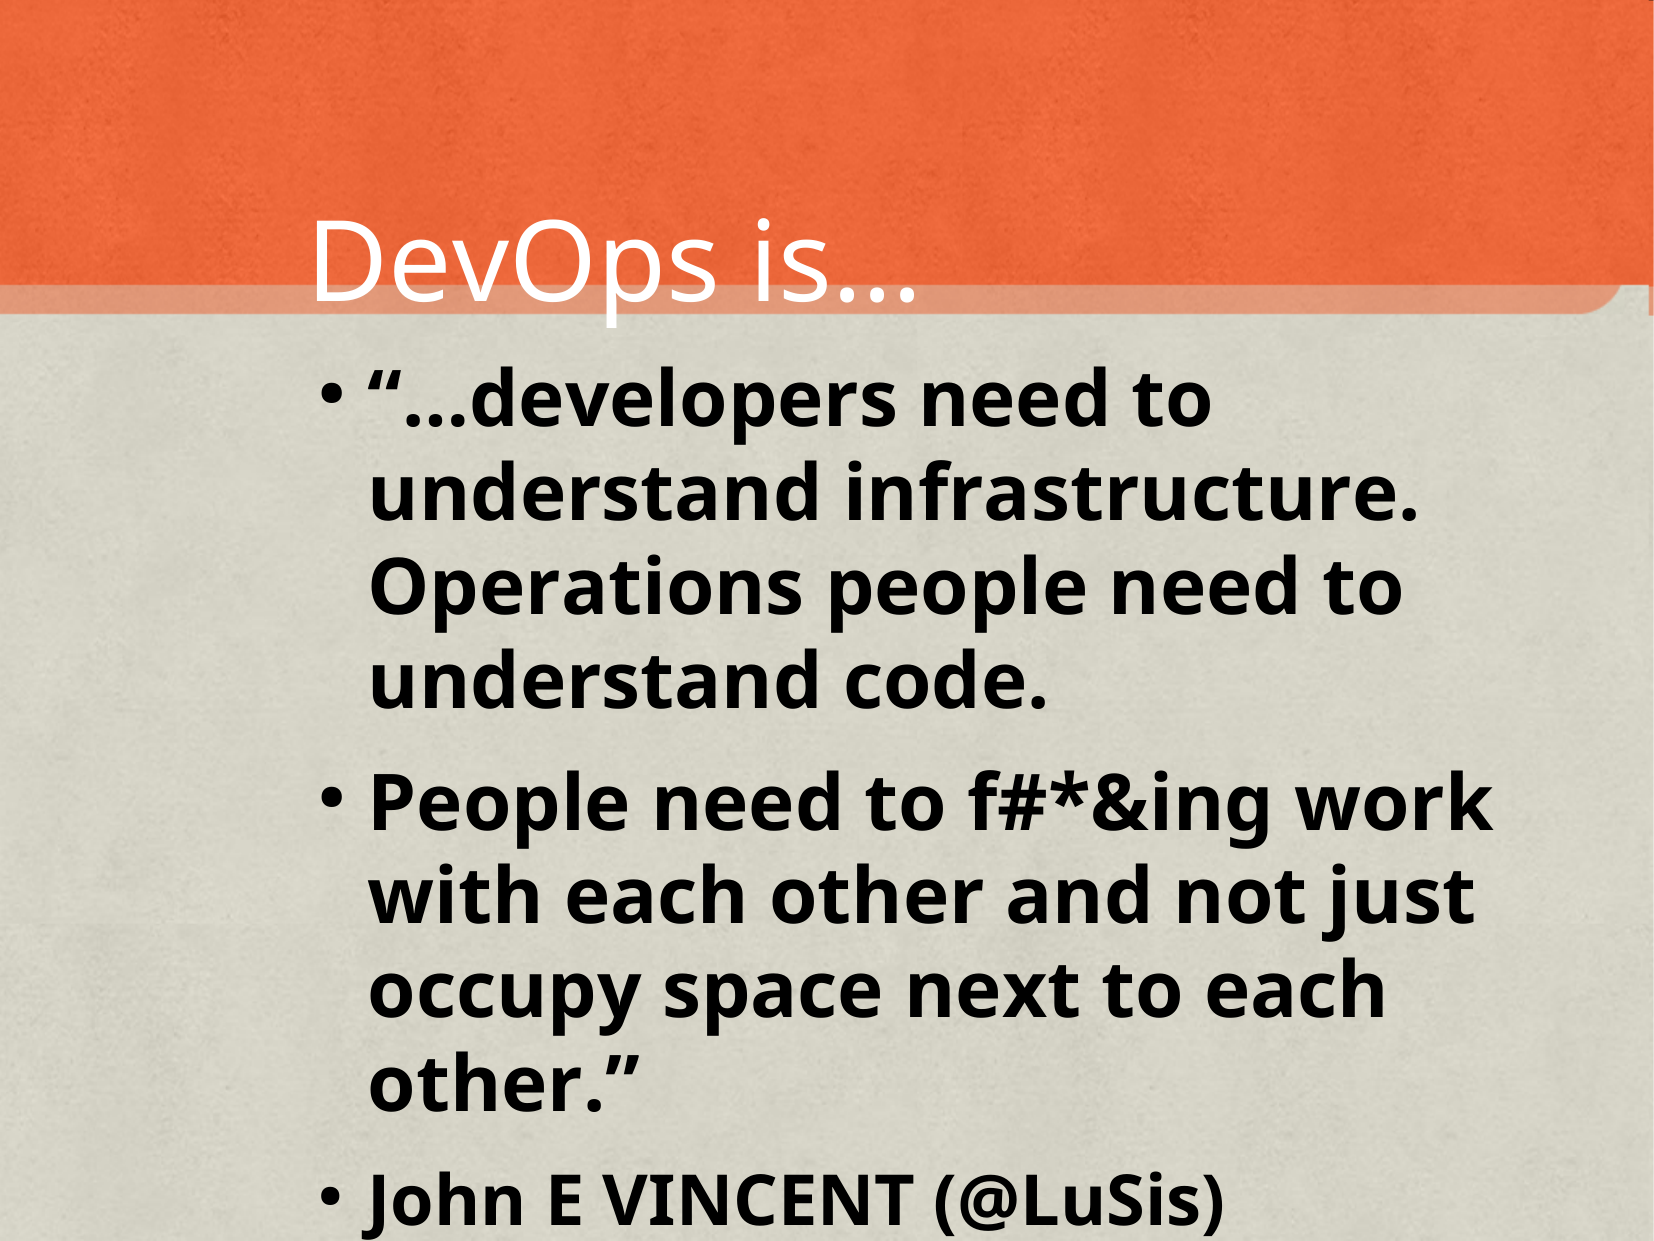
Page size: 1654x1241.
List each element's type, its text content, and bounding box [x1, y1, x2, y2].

title DevOps is... [306, 189, 1654, 317]
list “…developers need to understand infrastructure. Operations people need to understand code. People need to f#*&ing work with each other and not just occupy space next to each other.” John E VINCENT (@LuSis) [301, 348, 1525, 1241]
picture [0, 0, 1654, 1241]
